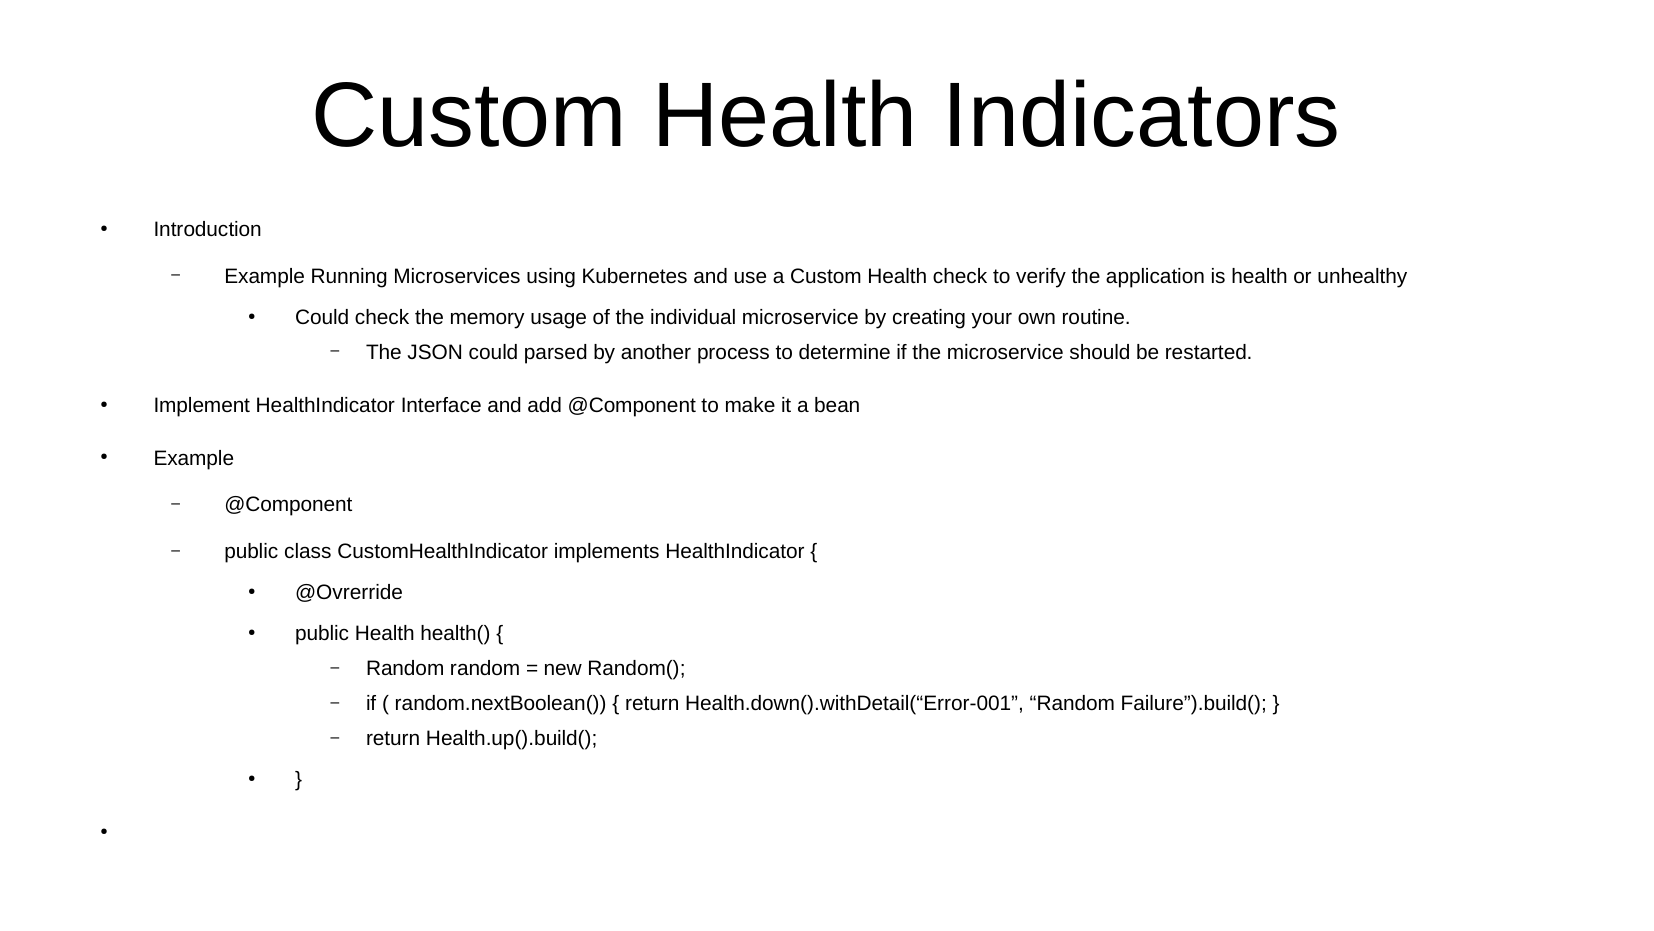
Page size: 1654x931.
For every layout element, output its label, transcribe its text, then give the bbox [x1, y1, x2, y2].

title Custom Health Indicators [82, 37, 1571, 193]
list Introduction Example Running Microservices using Kubernetes and use a Custom Health check to verify the application is health or unhealthy Could check the memory usage of the individual microservice by creating your own routine. The JSON could parsed by another process to determine if the microservice should be restarted. Implement HealthIndicator Interface and add @Component to make it a bean Example @Component public class CustomHealthIndicator implements HealthIndicator { @Ovrerride public Health health() { Random random = new Random(); if ( random.nextBoolean()) { return Health.down().withDetail(“Error-001”, “Random Failure”).build(); } return Health.up().build(); } [82, 217, 1636, 916]
